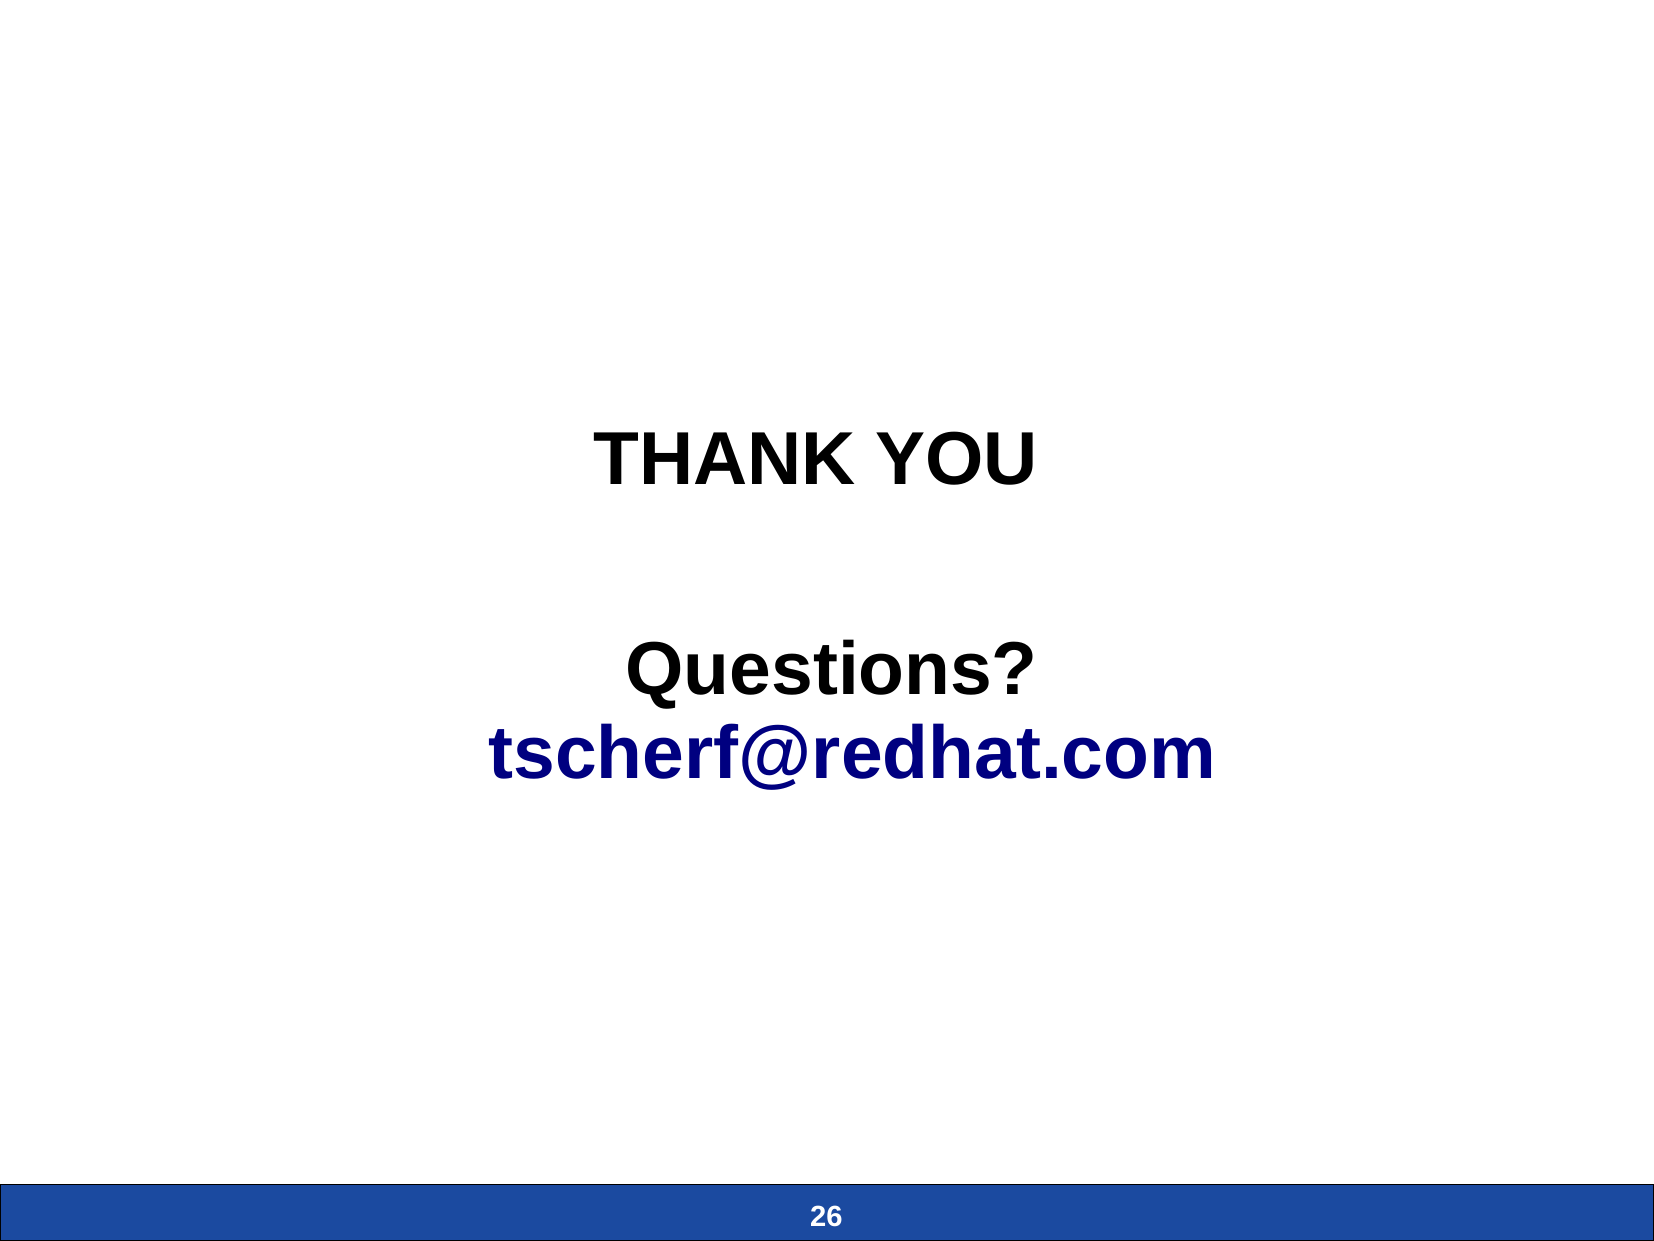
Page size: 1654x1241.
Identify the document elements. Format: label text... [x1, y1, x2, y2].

text_box THANK YOU Questions? tscherf@redhat.com [473, 409, 1232, 803]
